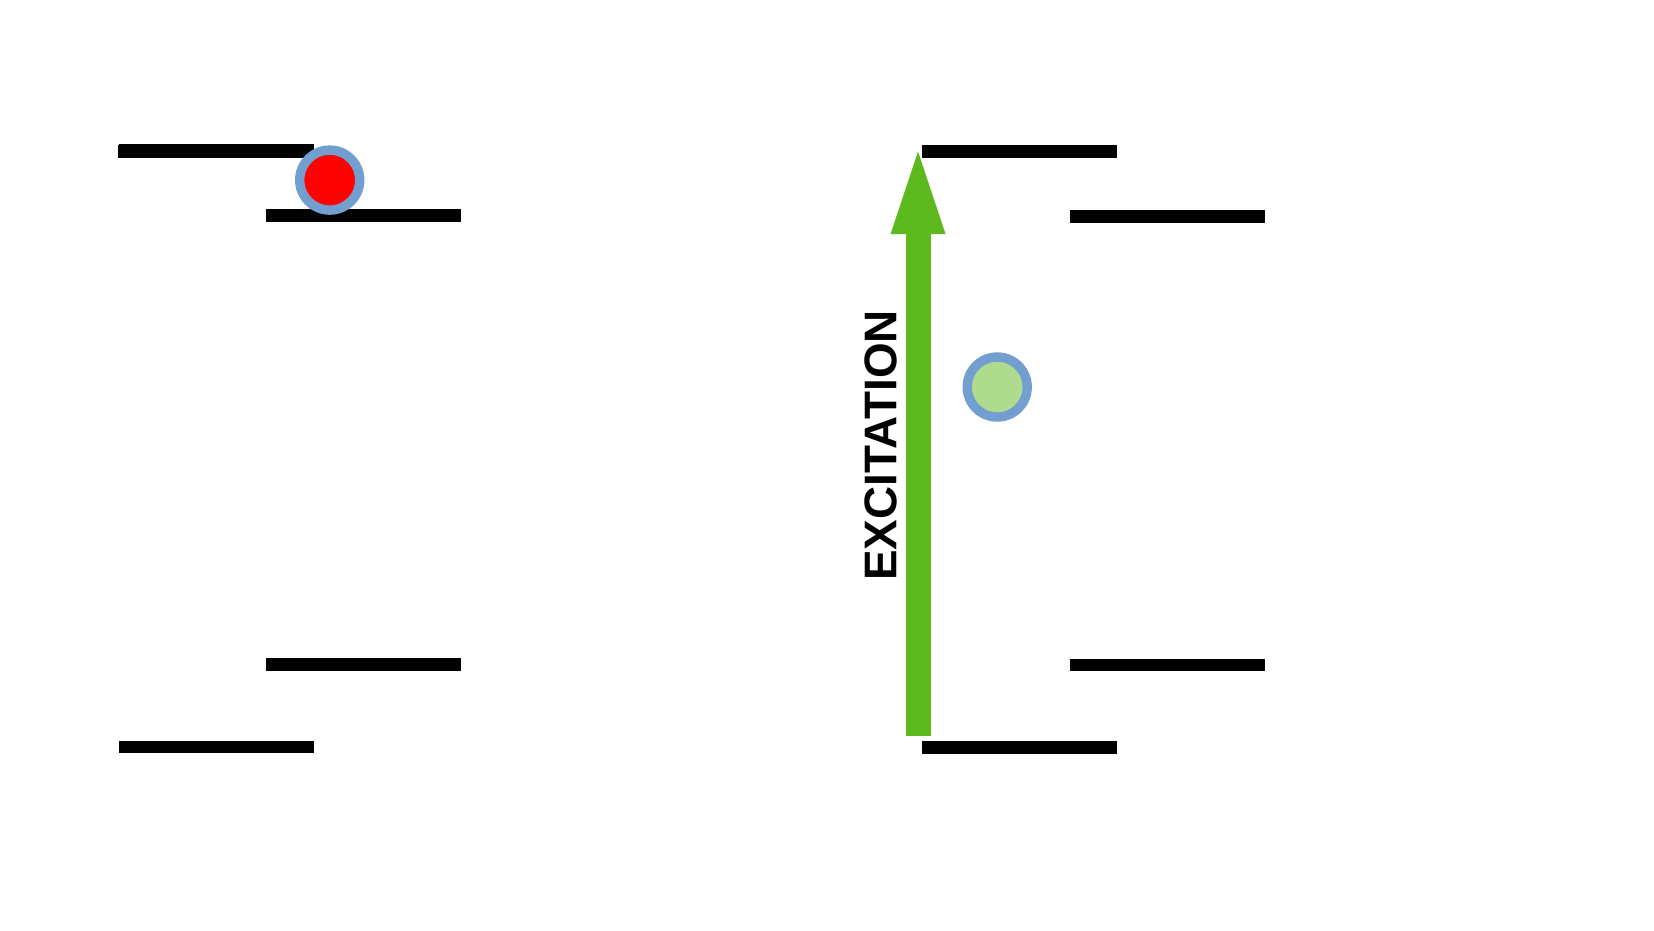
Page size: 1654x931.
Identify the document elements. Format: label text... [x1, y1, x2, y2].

text_box [299, 150, 360, 211]
text_box EXCITATION [847, 190, 914, 701]
text_box [967, 356, 1028, 418]
